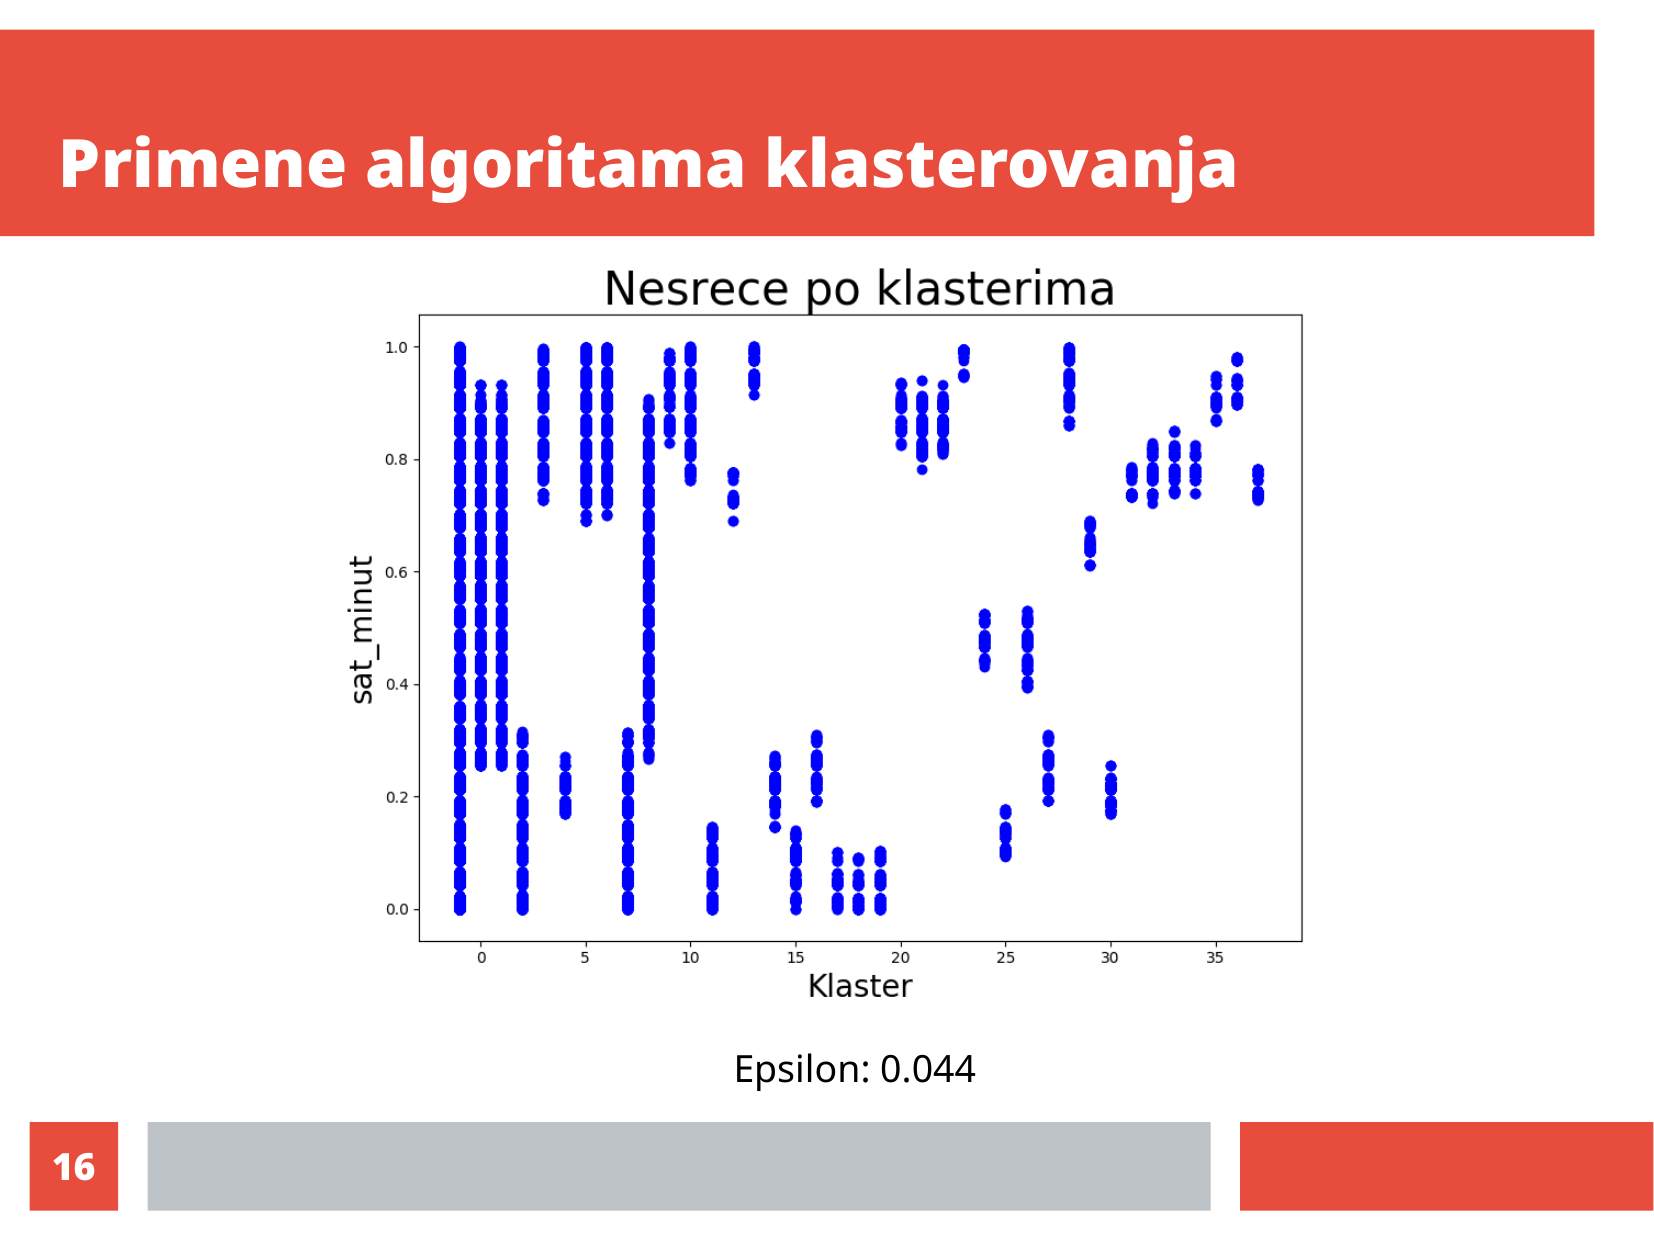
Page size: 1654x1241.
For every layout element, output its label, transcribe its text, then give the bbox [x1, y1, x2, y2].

text_box Epsilon: 0.044 [450, 1035, 1261, 1094]
picture [330, 252, 1318, 1021]
title Primene algoritama klasterovanja [59, 59, 1595, 207]
